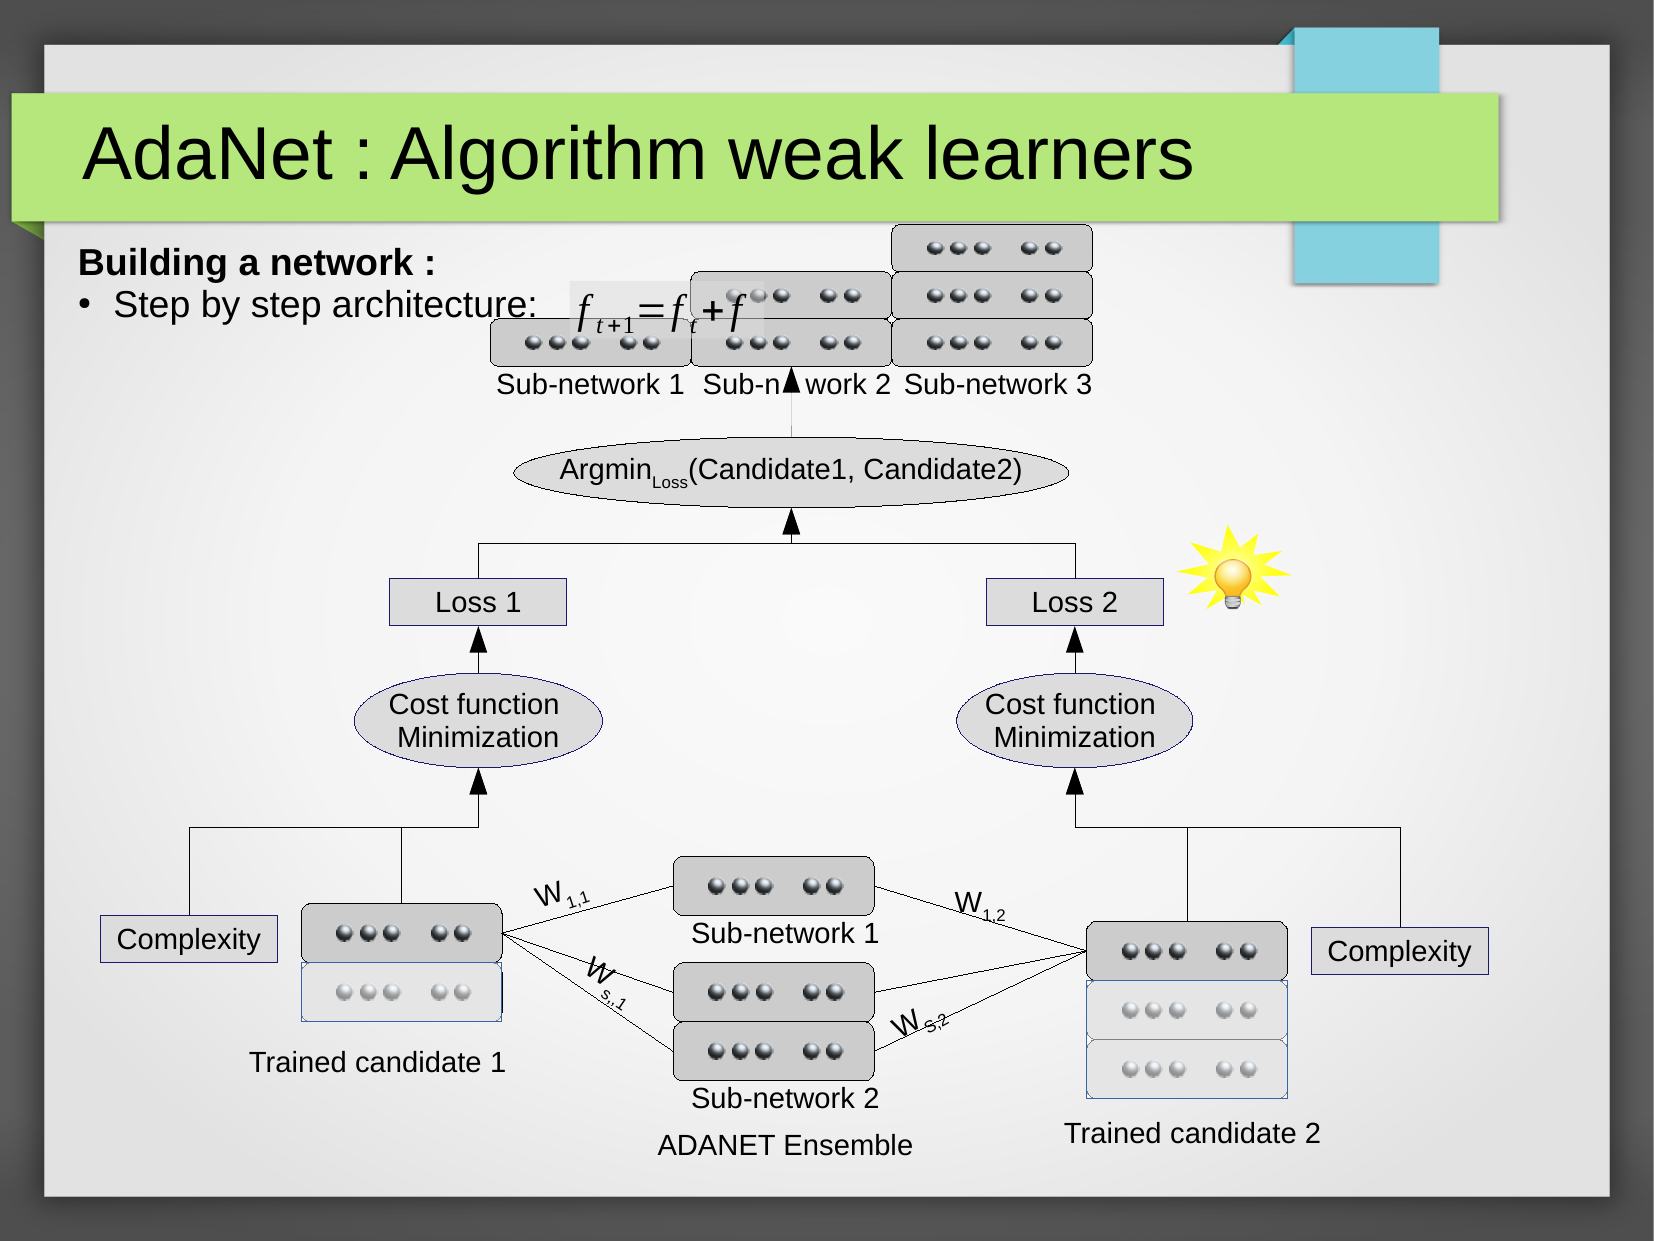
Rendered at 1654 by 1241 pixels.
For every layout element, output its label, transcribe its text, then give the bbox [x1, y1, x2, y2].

text_box [301, 903, 503, 1022]
text_box Cost function Minimization [354, 673, 603, 768]
text_box Complexity [100, 915, 278, 963]
text_box Complexity [1311, 927, 1489, 975]
text_box Loss 2 [986, 578, 1164, 626]
text_box Cost function Minimization [956, 673, 1193, 768]
title AdaNet : Algorithm weak learners [82, 94, 1264, 213]
text_box WS,2 [869, 971, 980, 1071]
text_box Sub-network 2 [608, 1074, 963, 1123]
text_box Building a network : Step by step architecture: [63, 234, 1398, 365]
chart [569, 280, 765, 339]
text_box [891, 224, 1093, 234]
text_box Trained candidate 1 [200, 1039, 556, 1087]
text_box Loss 1 [389, 578, 567, 626]
text_box [1086, 921, 1288, 1099]
text_box [673, 962, 875, 1074]
picture [0, 0, 1654, 1241]
text_box Sub-network 3 [885, 365, 1111, 408]
text_box [673, 856, 875, 909]
text_box Sub-n work 2 [685, 365, 885, 408]
text_box ADANET Ensemble [608, 1123, 963, 1170]
text_box Trained candidate 2 [1015, 1109, 1371, 1158]
text_box Sub-network 1 [478, 365, 685, 408]
text_box Sub-network 1 [608, 909, 963, 957]
text_box W1,1 [502, 851, 621, 937]
text_box Ws,,1 [549, 930, 669, 1036]
text_box ArgminLoss(Candidate1, Candidate2) [513, 437, 1069, 508]
